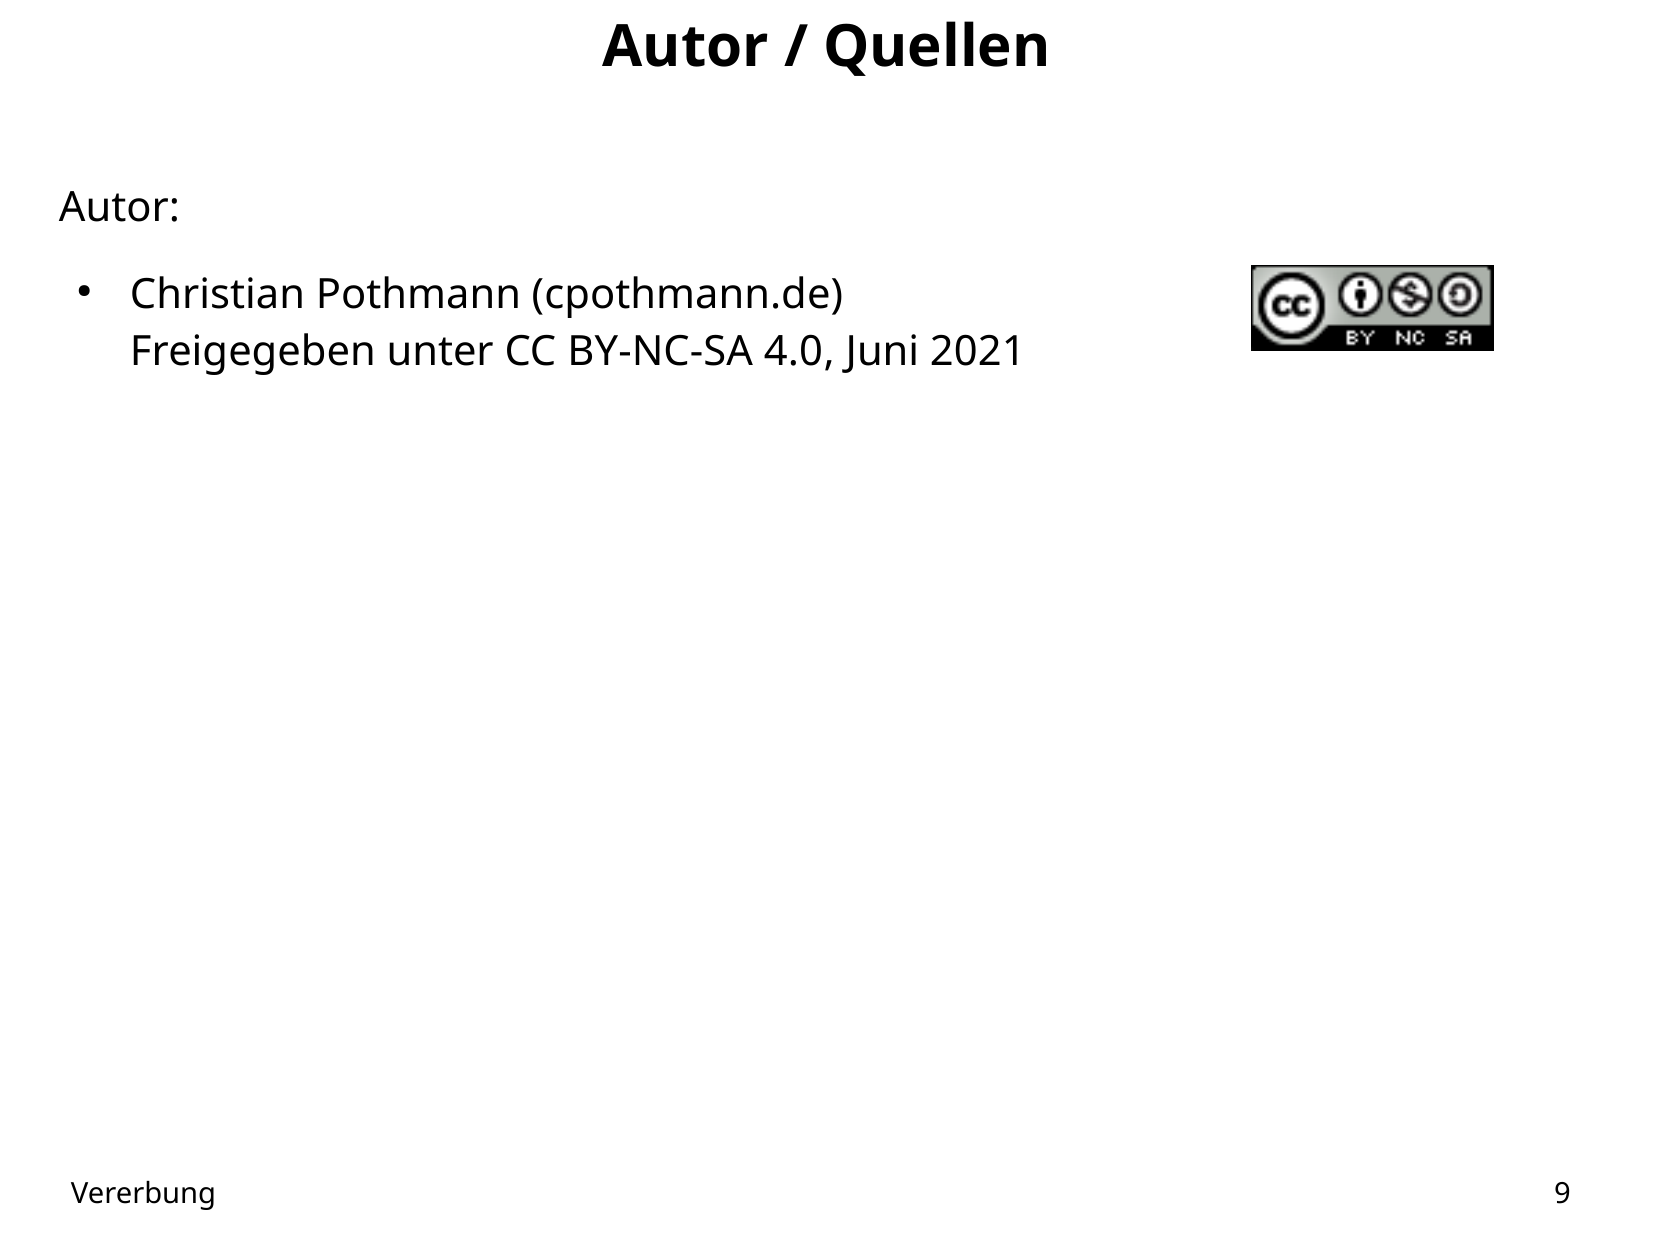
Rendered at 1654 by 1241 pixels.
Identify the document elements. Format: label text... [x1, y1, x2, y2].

title Autor / Quellen [0, 5, 1654, 83]
picture [1251, 265, 1494, 351]
list Autor: Christian Pothmann (cpothmann.de) Freigegeben unter CC BY-NC-SA 4.0, Juni 2021 [59, 177, 1583, 1146]
